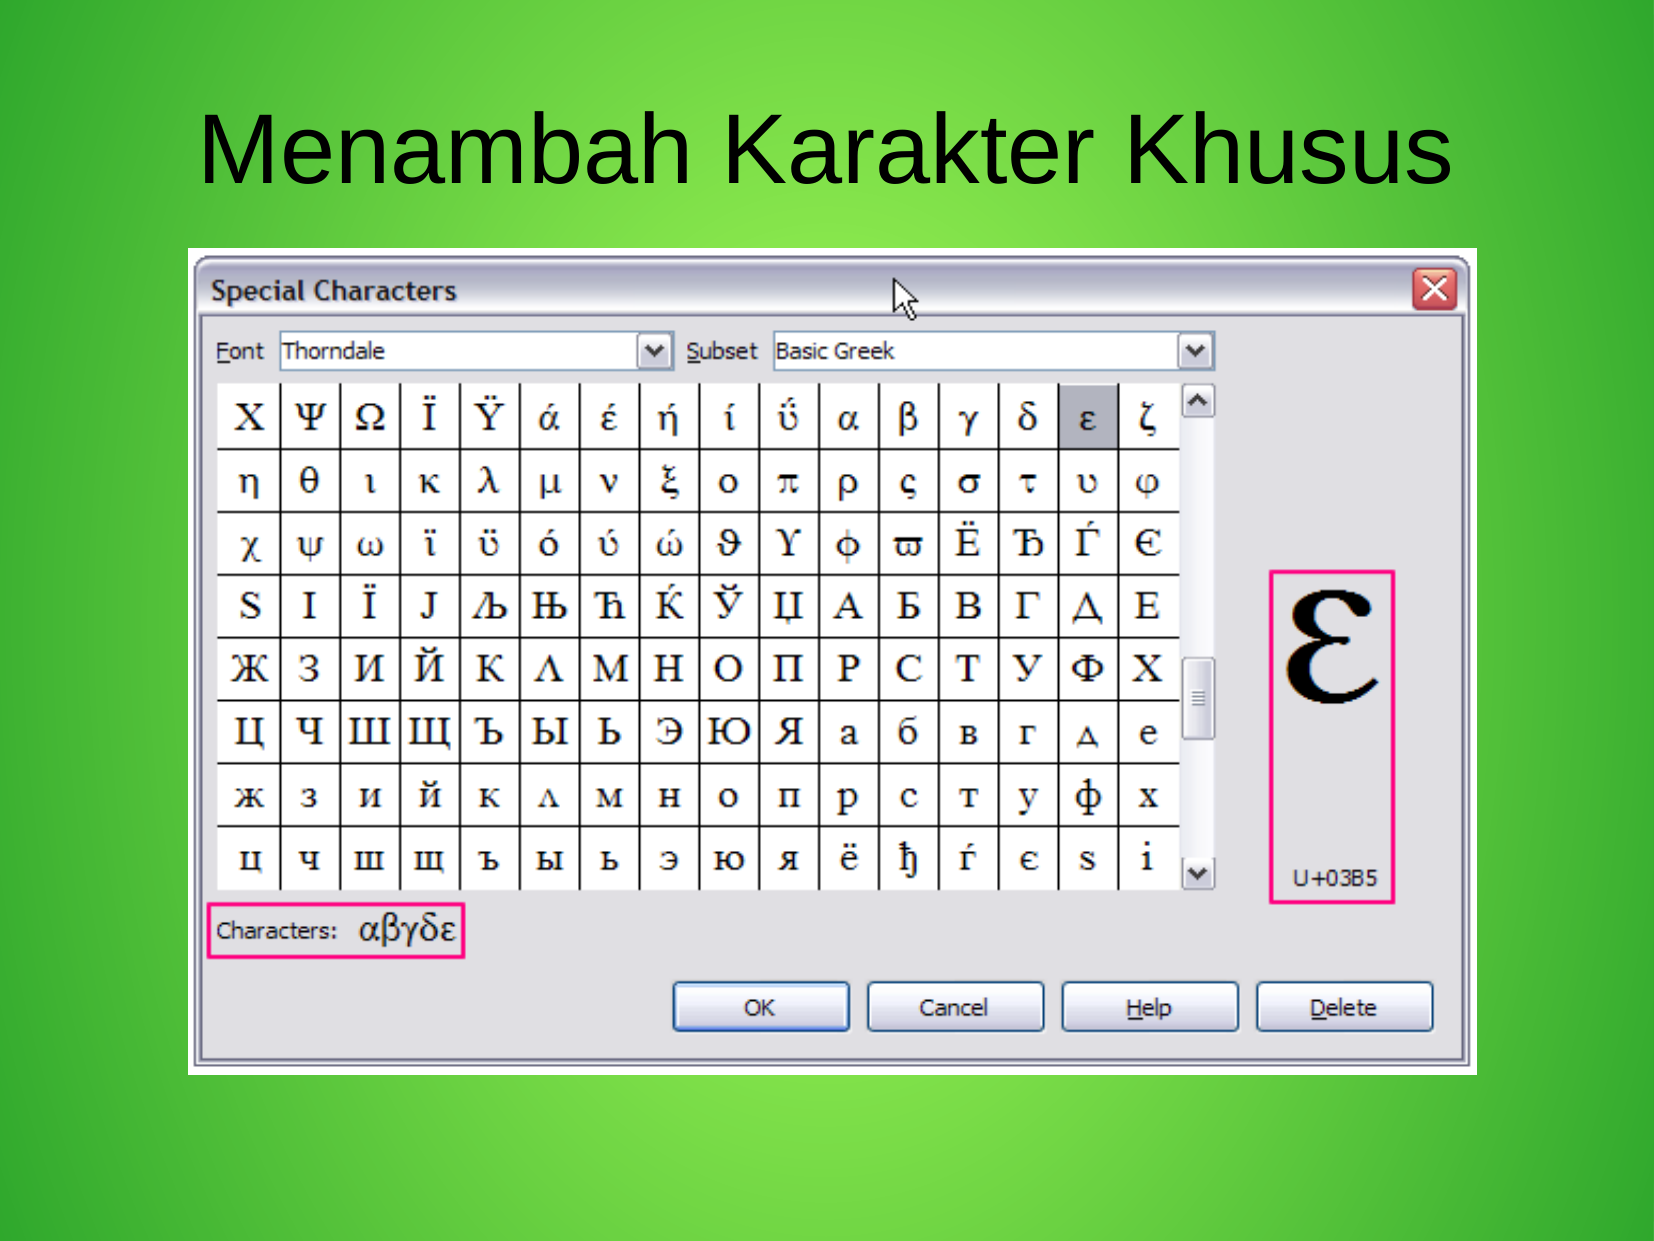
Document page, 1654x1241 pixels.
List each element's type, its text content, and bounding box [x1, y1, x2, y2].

title Menambah Karakter Khusus [82, 47, 1571, 252]
picture [188, 248, 1477, 1075]
